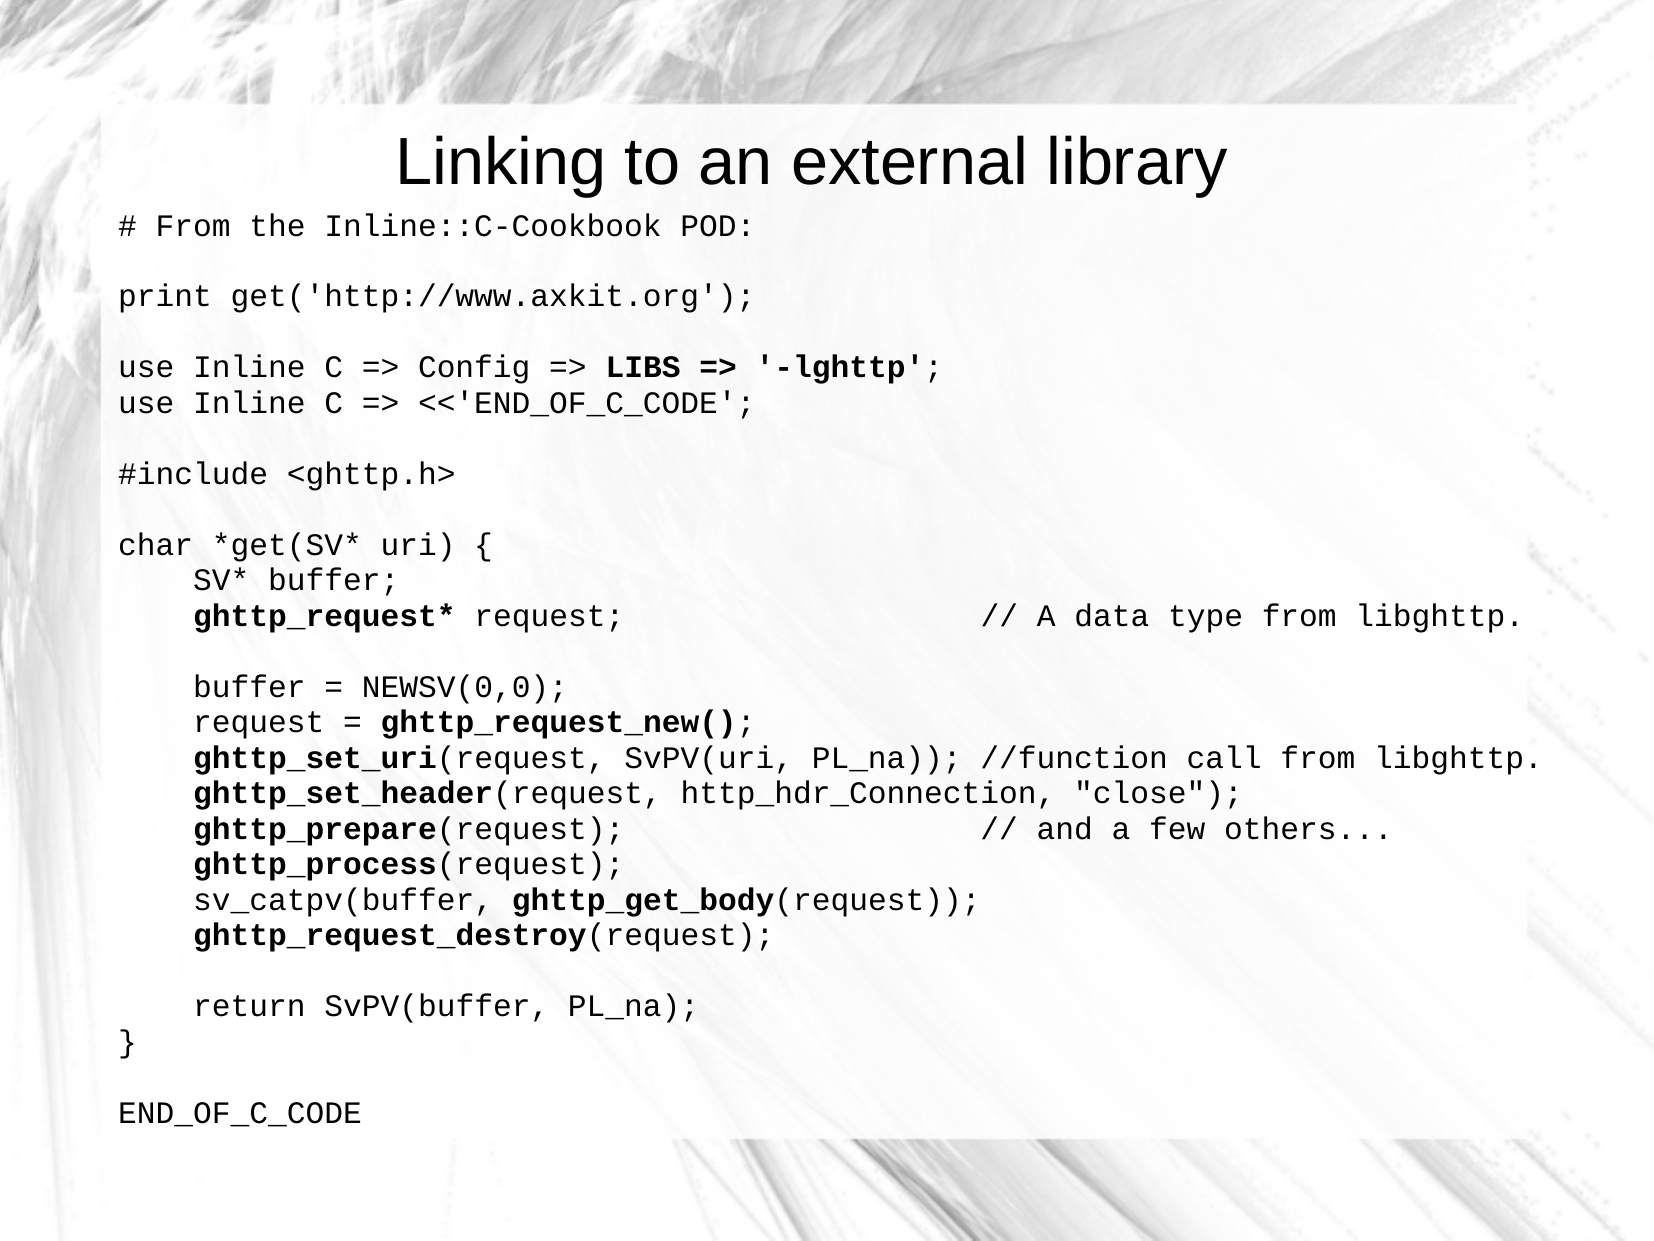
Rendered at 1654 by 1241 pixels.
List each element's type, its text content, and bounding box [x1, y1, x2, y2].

picture [0, 0, 1654, 1241]
title Linking to an external library [118, 112, 1506, 210]
list # From the Inline::C-Cookbook POD: print get('http://www.axkit.org'); use Inline C => Config => LIBS => '-lghttp'; use Inline C => <<'END_OF_C_CODE'; #include <ghttp.h> char *get(SV* uri) { SV* buffer; ghttp_request* request; // A data type from libghttp. buffer = NEWSV(0,0); request = ghttp_request_new(); ghttp_set_uri(request, SvPV(uri, PL_na)); //function call from libghttp. ghttp_set_header(request, http_hdr_Connection, "close"); ghttp_prepare(request); // and a few others... ghttp_process(request); sv_catpv(buffer, ghttp_get_body(request)); ghttp_request_destroy(request); return SvPV(buffer, PL_na); } END_OF_C_CODE [118, 210, 1571, 1141]
